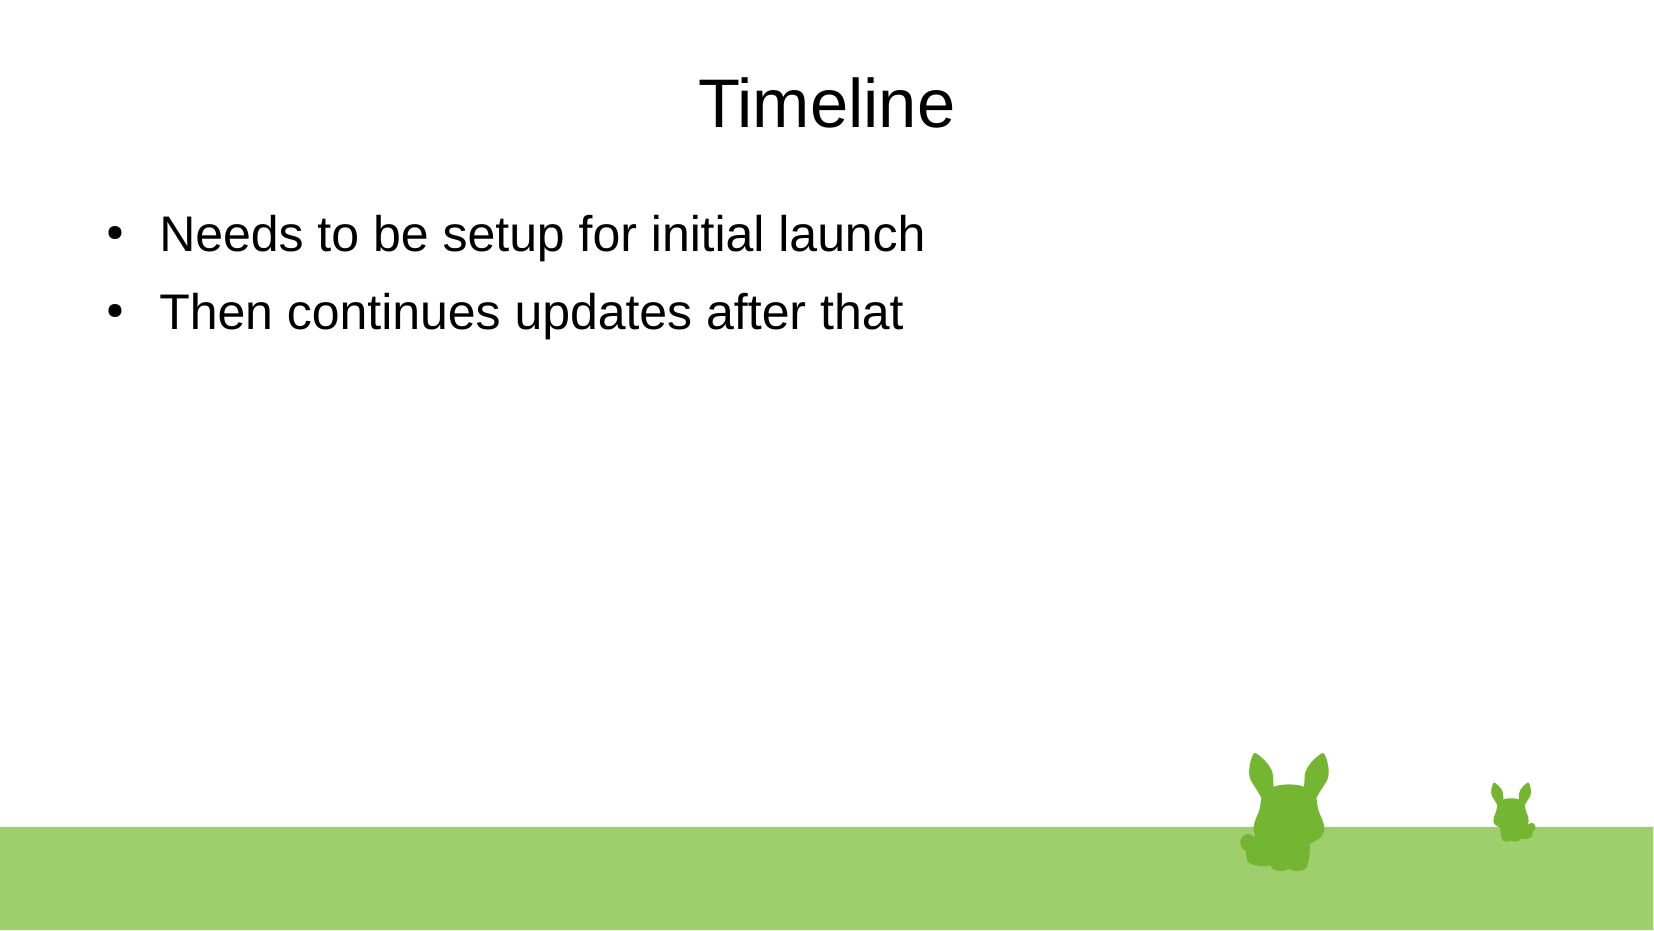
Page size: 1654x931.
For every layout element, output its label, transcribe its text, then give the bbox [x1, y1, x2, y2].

list Needs to be setup for initial launch Then continues updates after that [88, 206, 1565, 739]
title Timeline [88, 29, 1565, 178]
